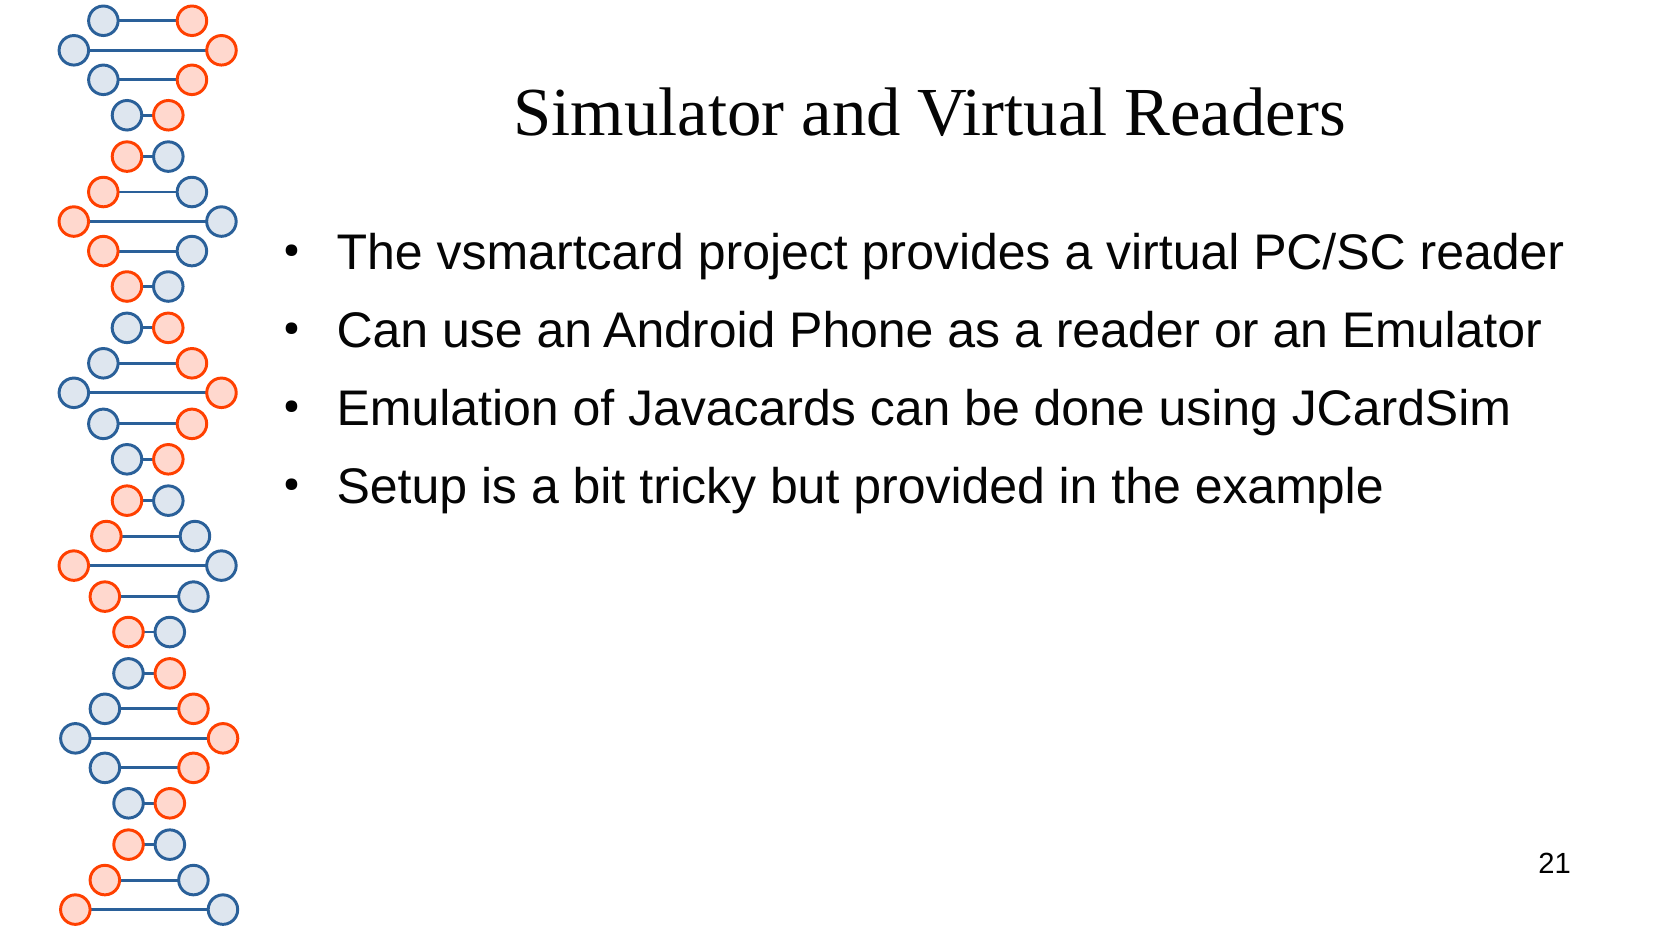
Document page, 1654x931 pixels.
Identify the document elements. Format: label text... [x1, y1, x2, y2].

list The vsmartcard project provides a virtual PC/SC reader Can use an Android Phone as a reader or an Emulator Emulation of Javacards can be done using JCardSim Setup is a bit tricky but provided in the example [265, 224, 1595, 764]
title Simulator and Virtual Readers [265, 35, 1595, 189]
